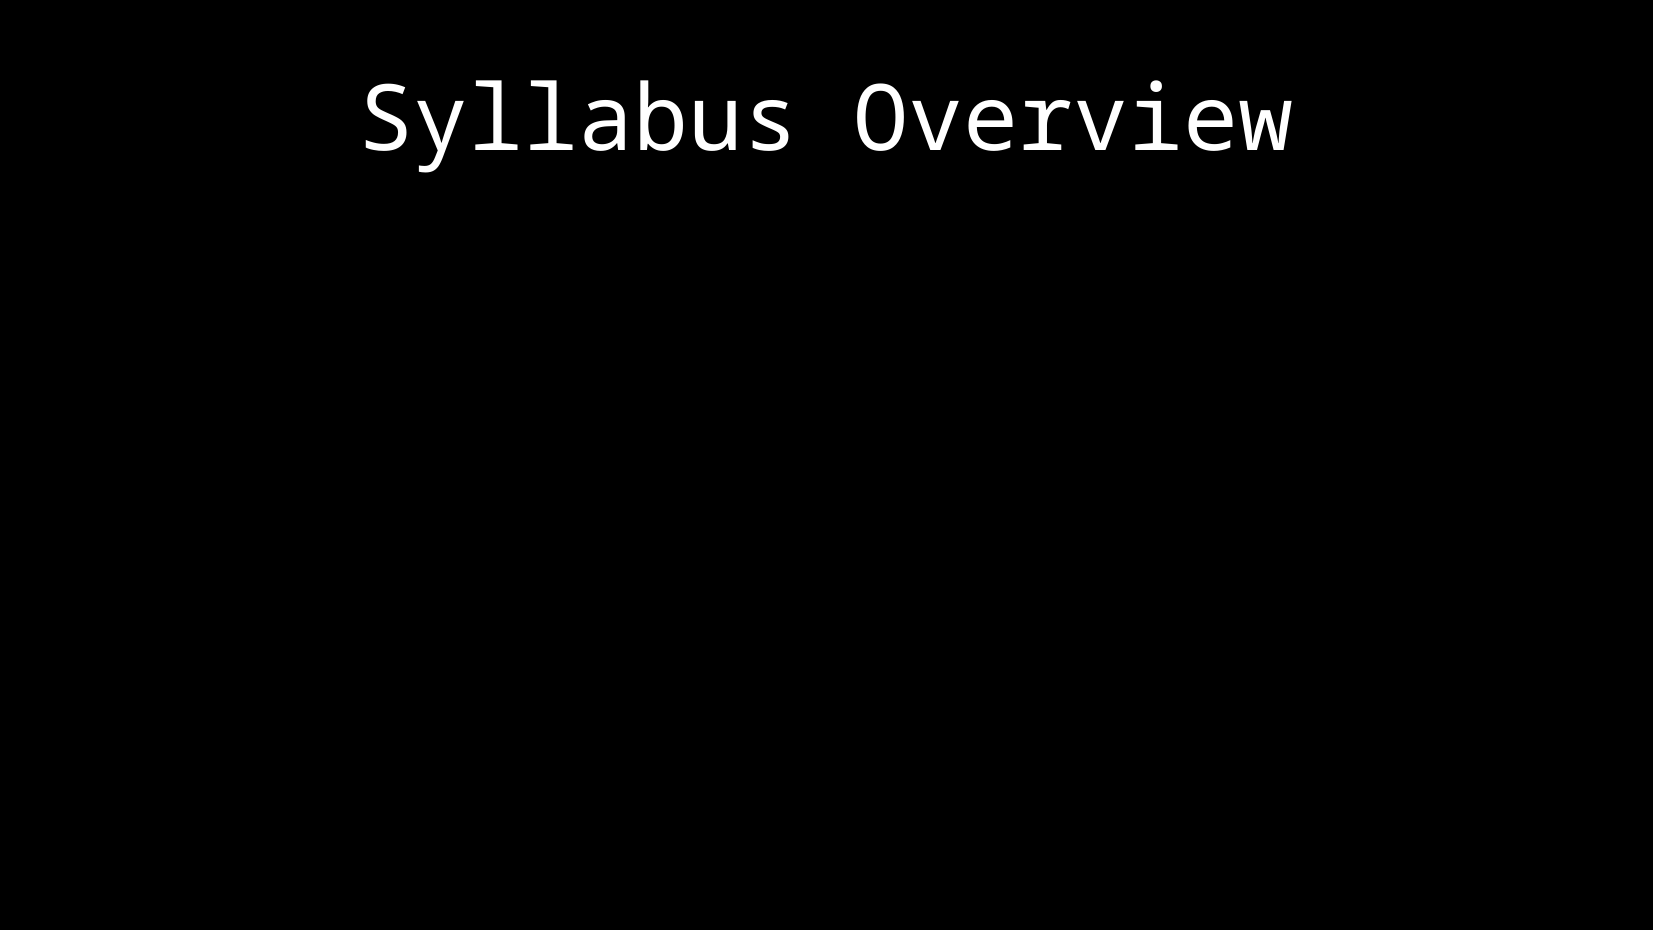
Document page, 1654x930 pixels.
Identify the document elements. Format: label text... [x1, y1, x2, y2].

title Syllabus Overview [82, 37, 1571, 193]
